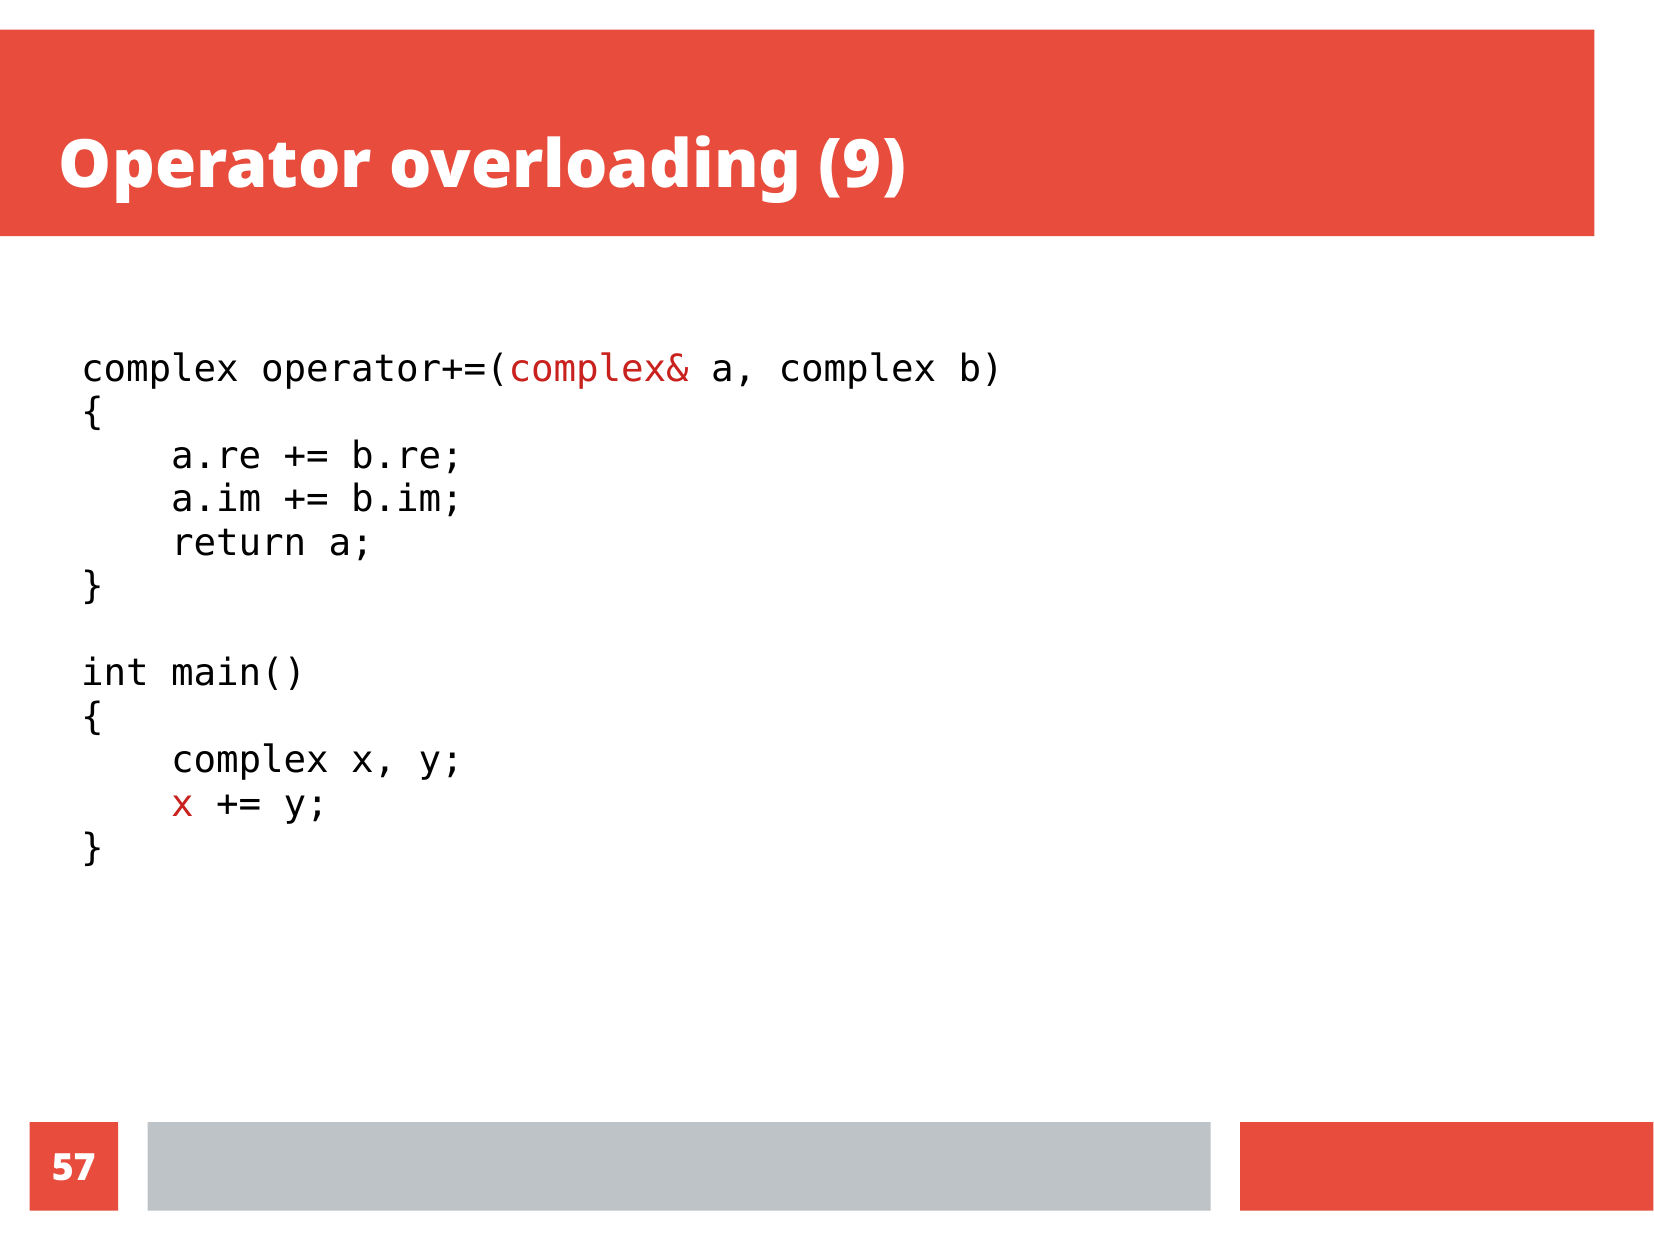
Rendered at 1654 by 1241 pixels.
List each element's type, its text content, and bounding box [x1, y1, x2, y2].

title Operator overloading (9) [59, 59, 1595, 207]
text_box complex operator+=(complex& a, complex b) { a.re += b.re; a.im += b.im; return a; } int main() { complex x, y; x += y; } [66, 339, 1099, 920]
